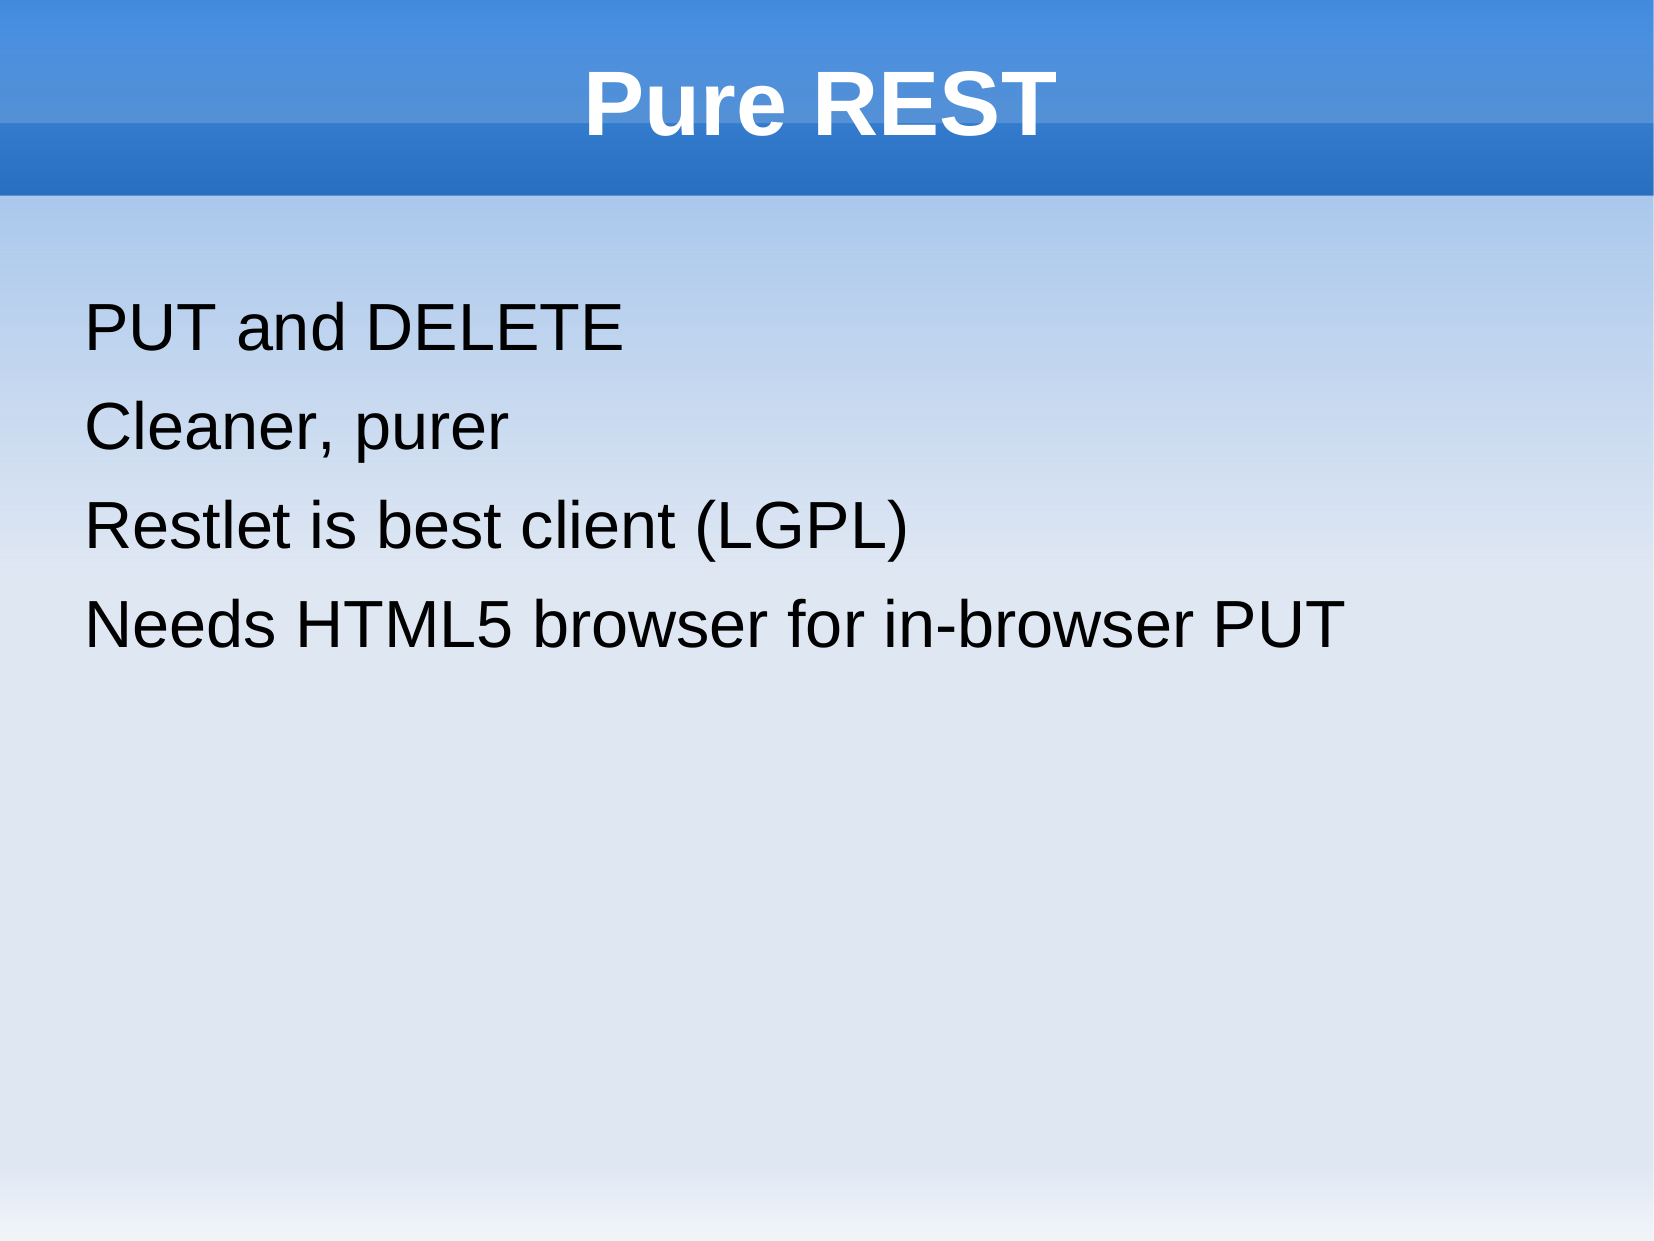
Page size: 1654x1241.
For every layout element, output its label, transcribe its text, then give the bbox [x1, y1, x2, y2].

list PUT and DELETE Cleaner, purer Restlet is best client (LGPL) Needs HTML5 browser for in-browser PUT [82, 290, 1571, 1109]
title Pure REST [76, 0, 1565, 208]
picture [0, 0, 1654, 1241]
